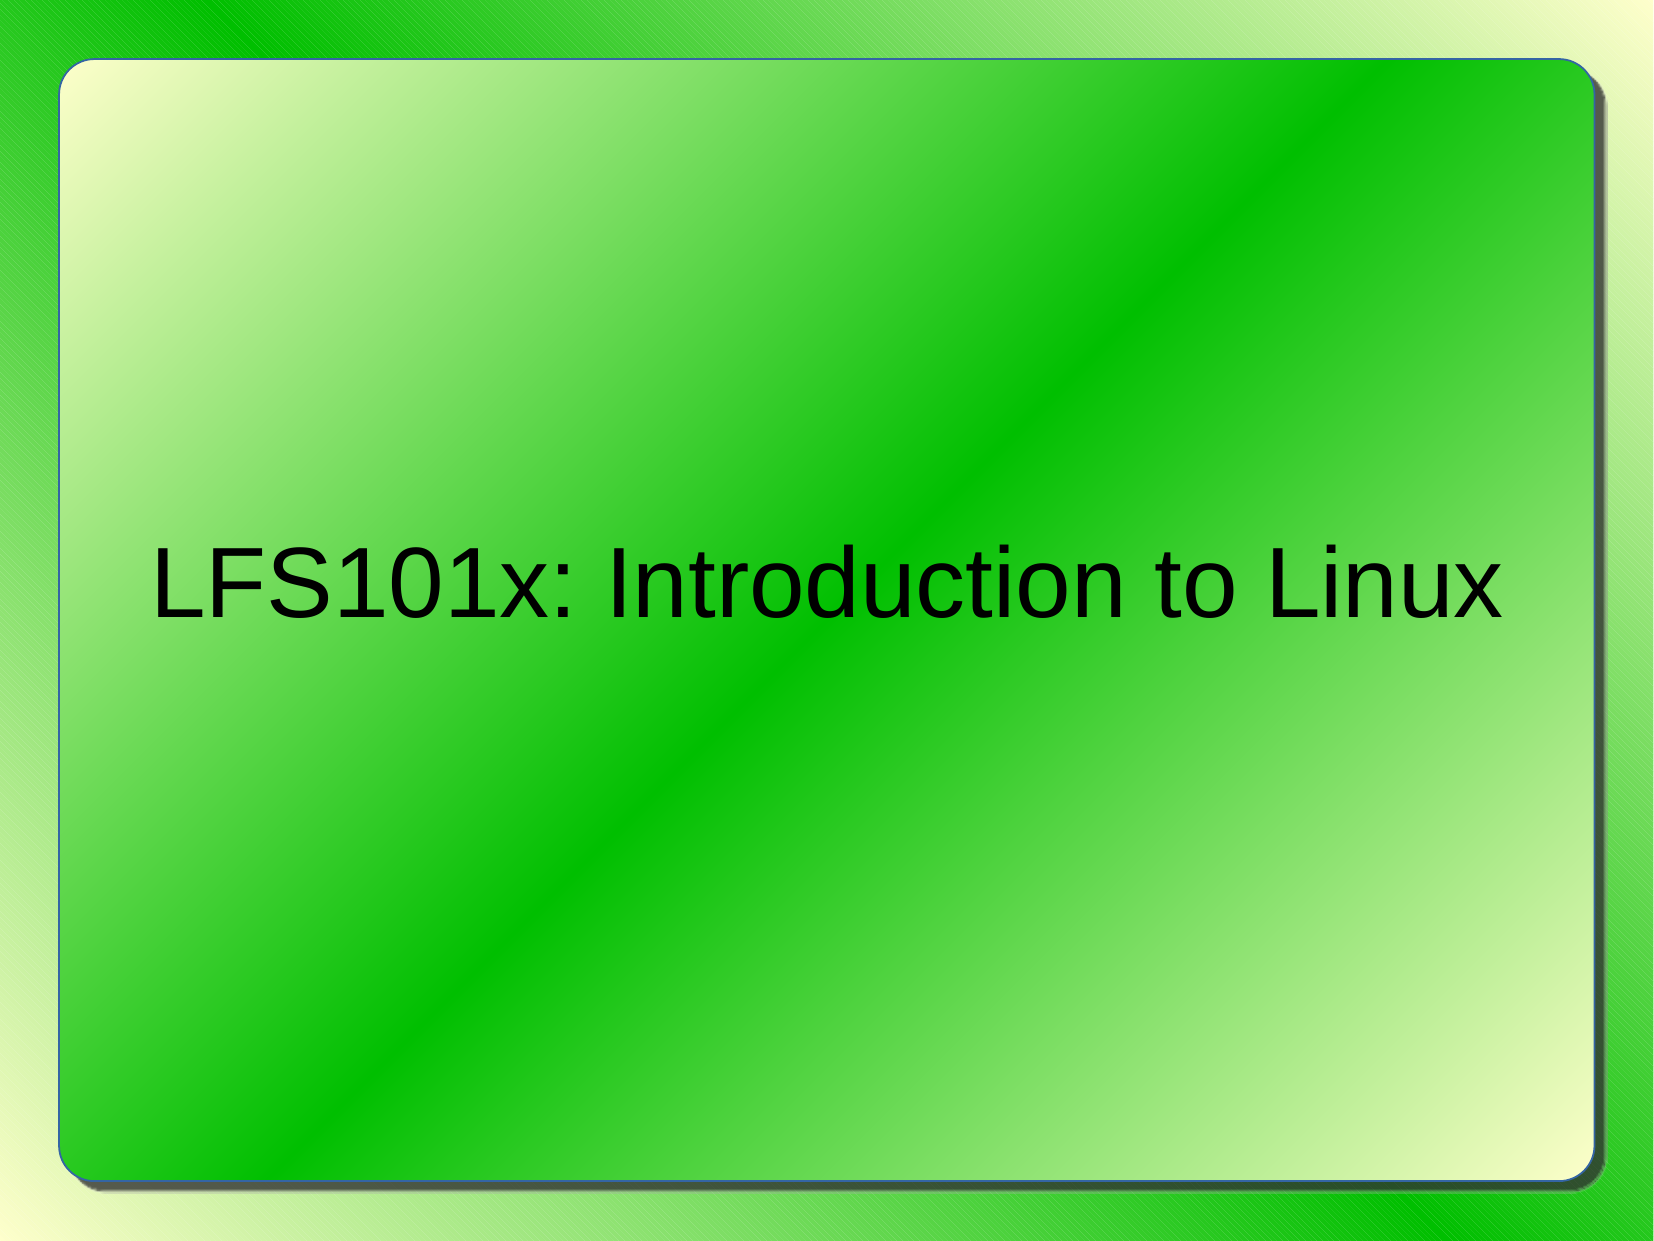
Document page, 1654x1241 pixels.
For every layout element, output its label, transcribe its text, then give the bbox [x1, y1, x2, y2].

subtitle LFS101x: Introduction to Linux [121, 102, 1534, 1126]
